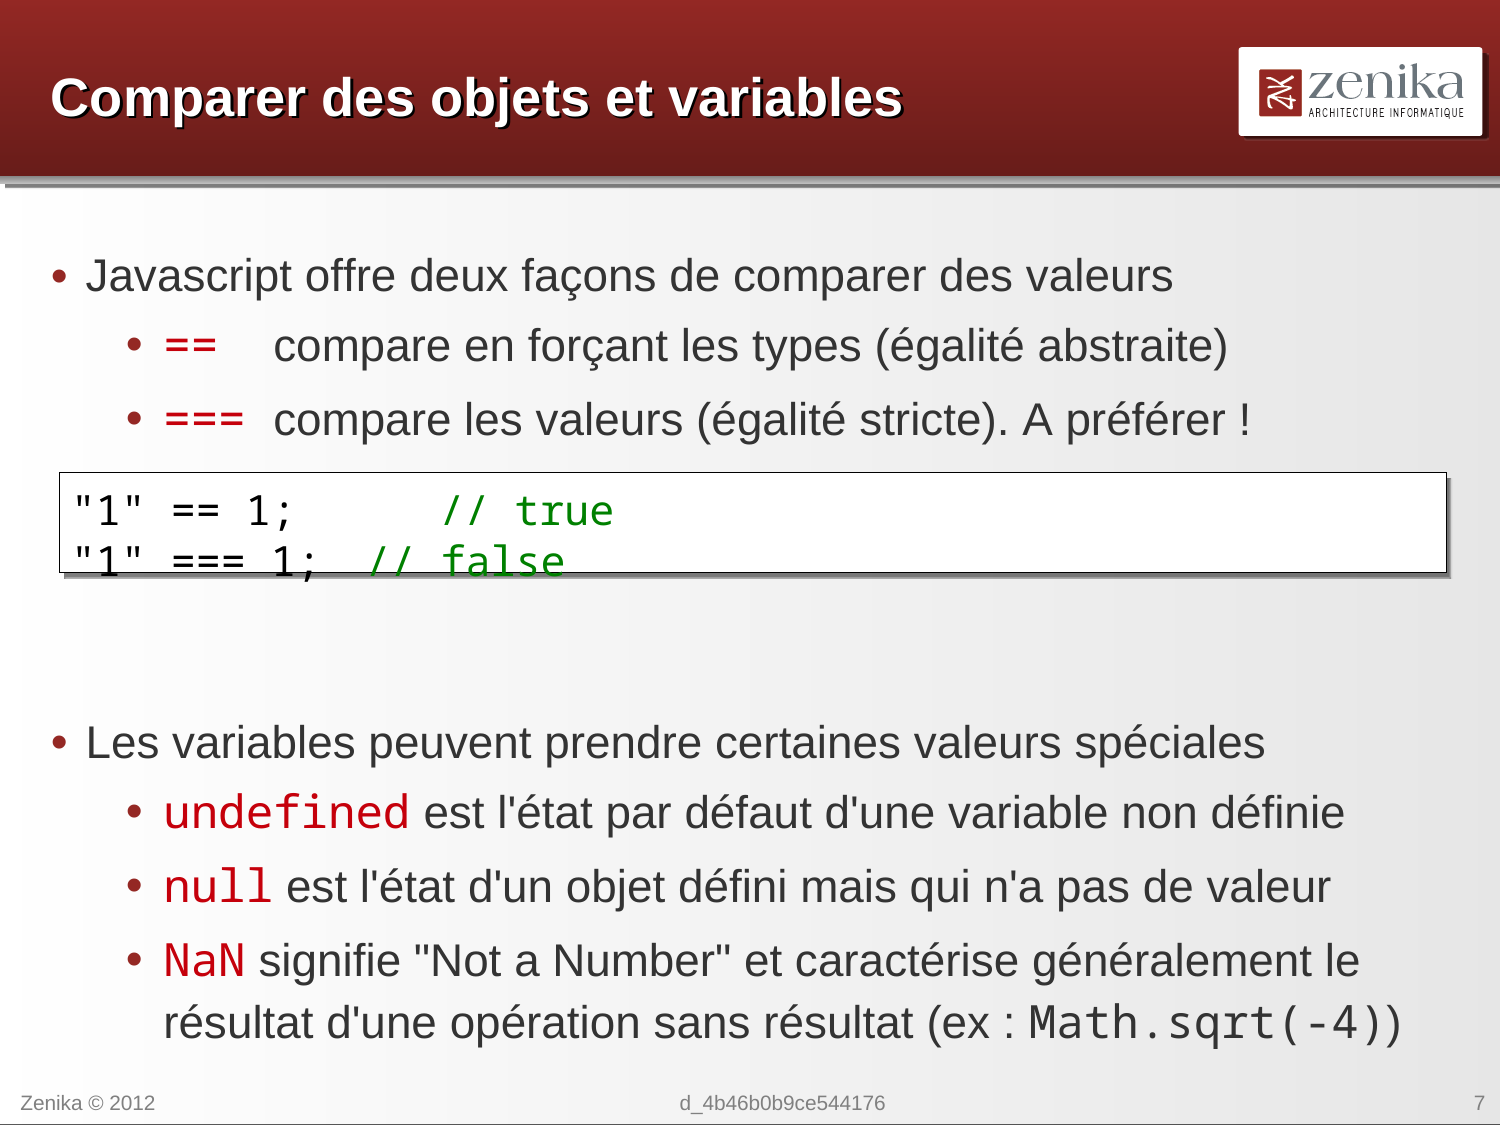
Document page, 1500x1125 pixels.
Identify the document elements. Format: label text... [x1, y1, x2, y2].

text_box "1" == 1; // true "1" === 1; // false [59, 472, 1447, 573]
picture [1257, 58, 1464, 125]
title Comparer des objets et variables [50, 15, 1206, 180]
list Javascript offre deux façons de comparer des valeurs == compare en forçant les types (égalité abstraite) === compare les valeurs (égalité stricte). A préférer ! Les variables peuvent prendre certaines valeurs spéciales undefined est l'état par défaut d'une variable non définie null est l'état d'un objet défini mais qui n'a pas de valeur NaN signifie "Not a Number" et caractérise généralement le résultat d'une opération sans résultat (ex : Math.sqrt(-4)) [50, 249, 1435, 1116]
